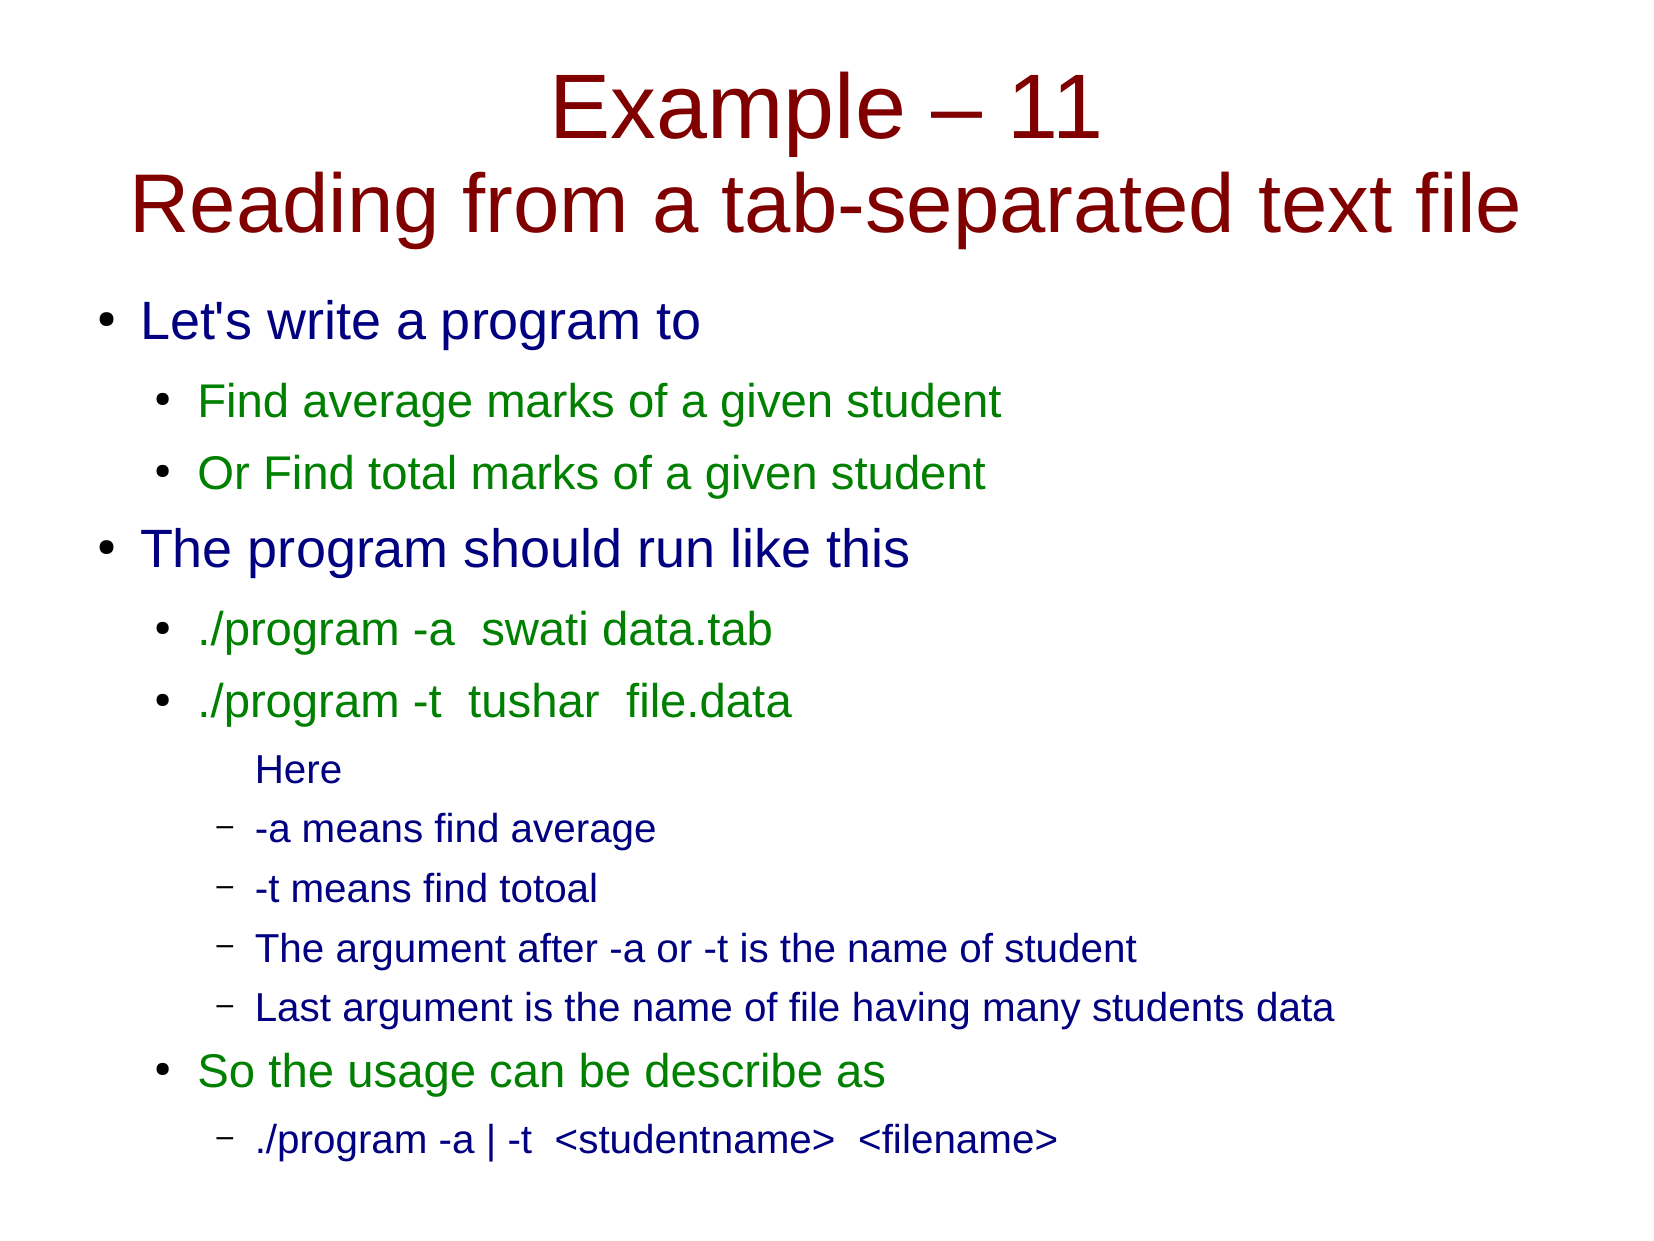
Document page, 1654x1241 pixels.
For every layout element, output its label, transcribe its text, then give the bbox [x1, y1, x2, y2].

title Example – 11 Reading from a tab-separated text file [82, 49, 1571, 257]
list Let's write a program to Find average marks of a given student Or Find total marks of a given student The program should run like this ./program -a swati data.tab ./program -t tushar file.data Here -a means find average -t means find totoal The argument after -a or -t is the name of student Last argument is the name of file having many students data So the usage can be describe as ./program -a | -t <studentname> <filename> [82, 290, 1560, 1170]
